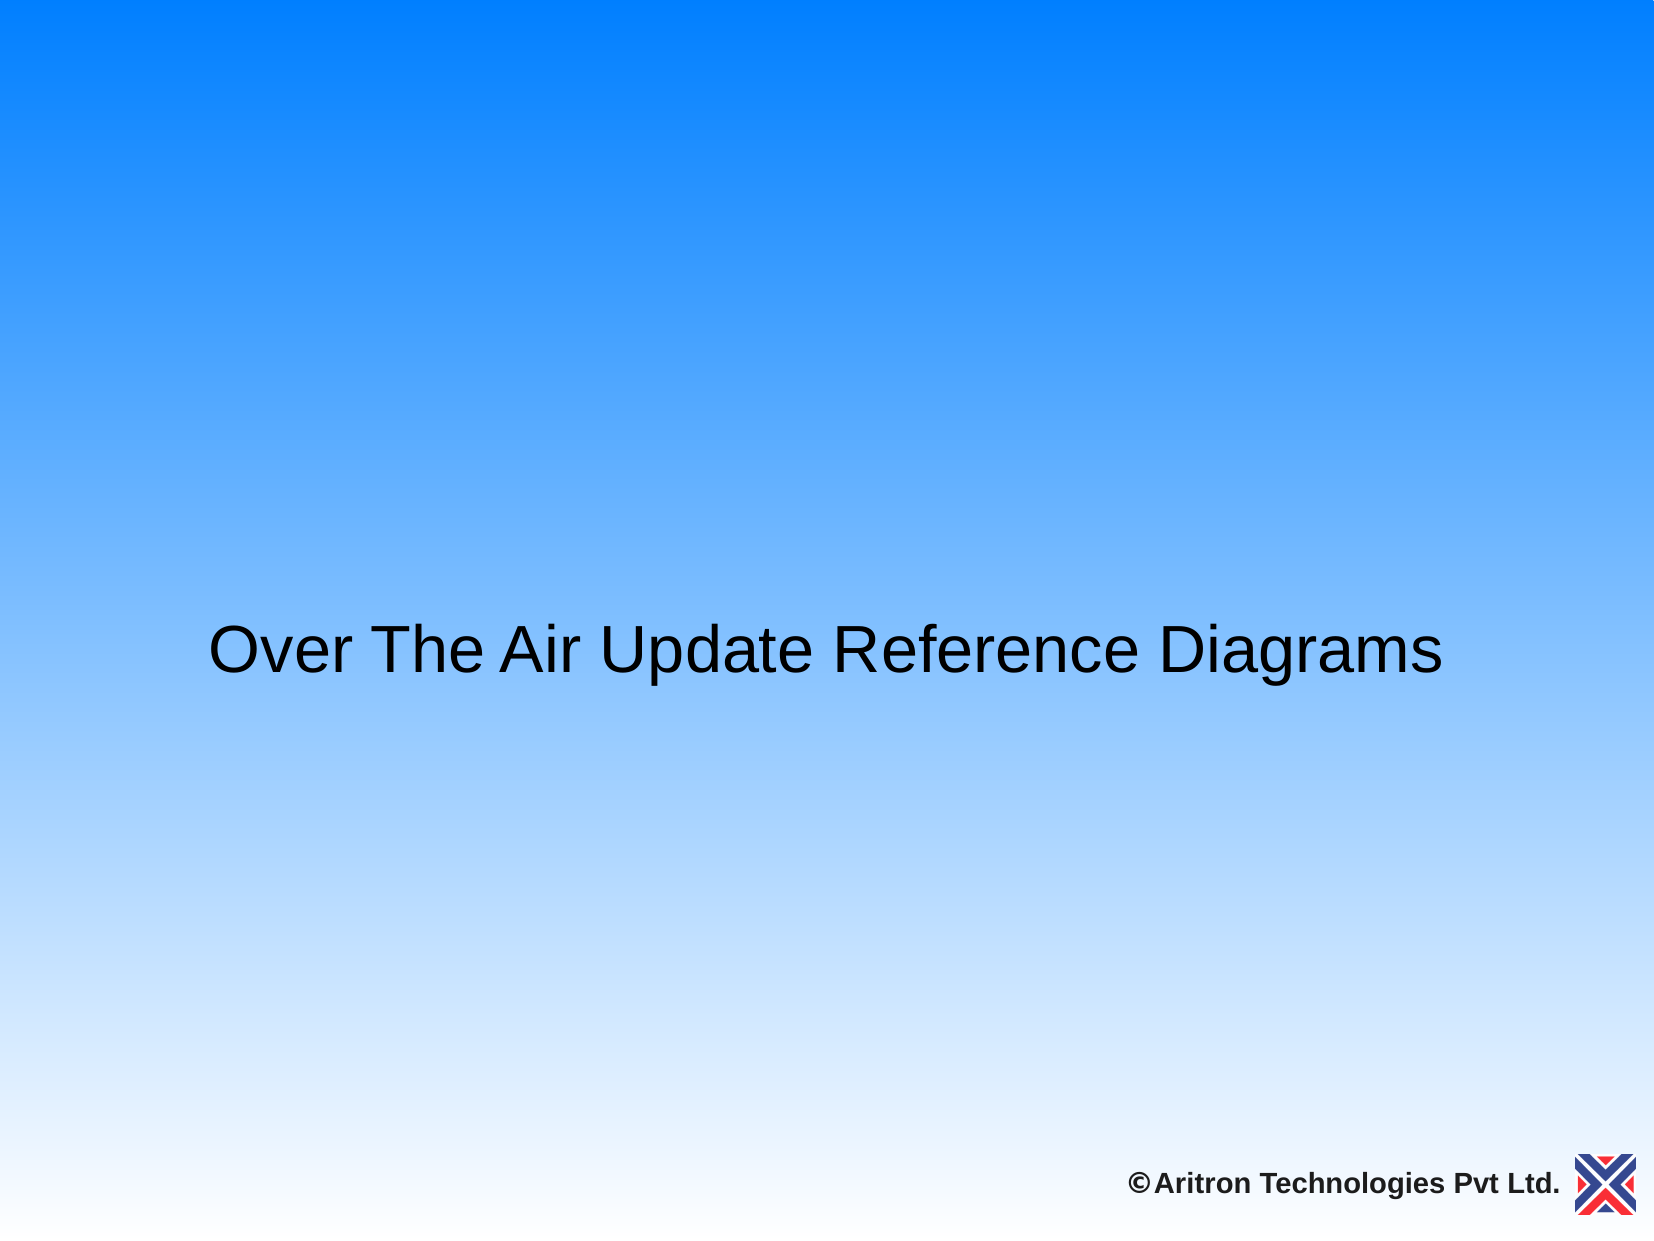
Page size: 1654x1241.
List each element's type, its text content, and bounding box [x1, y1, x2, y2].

text_box ©Aritron Technologies Pvt Ltd. [1110, 1159, 1606, 1241]
subtitle Over The Air Update Reference Diagrams [82, 290, 1571, 1010]
picture [1575, 1154, 1636, 1216]
